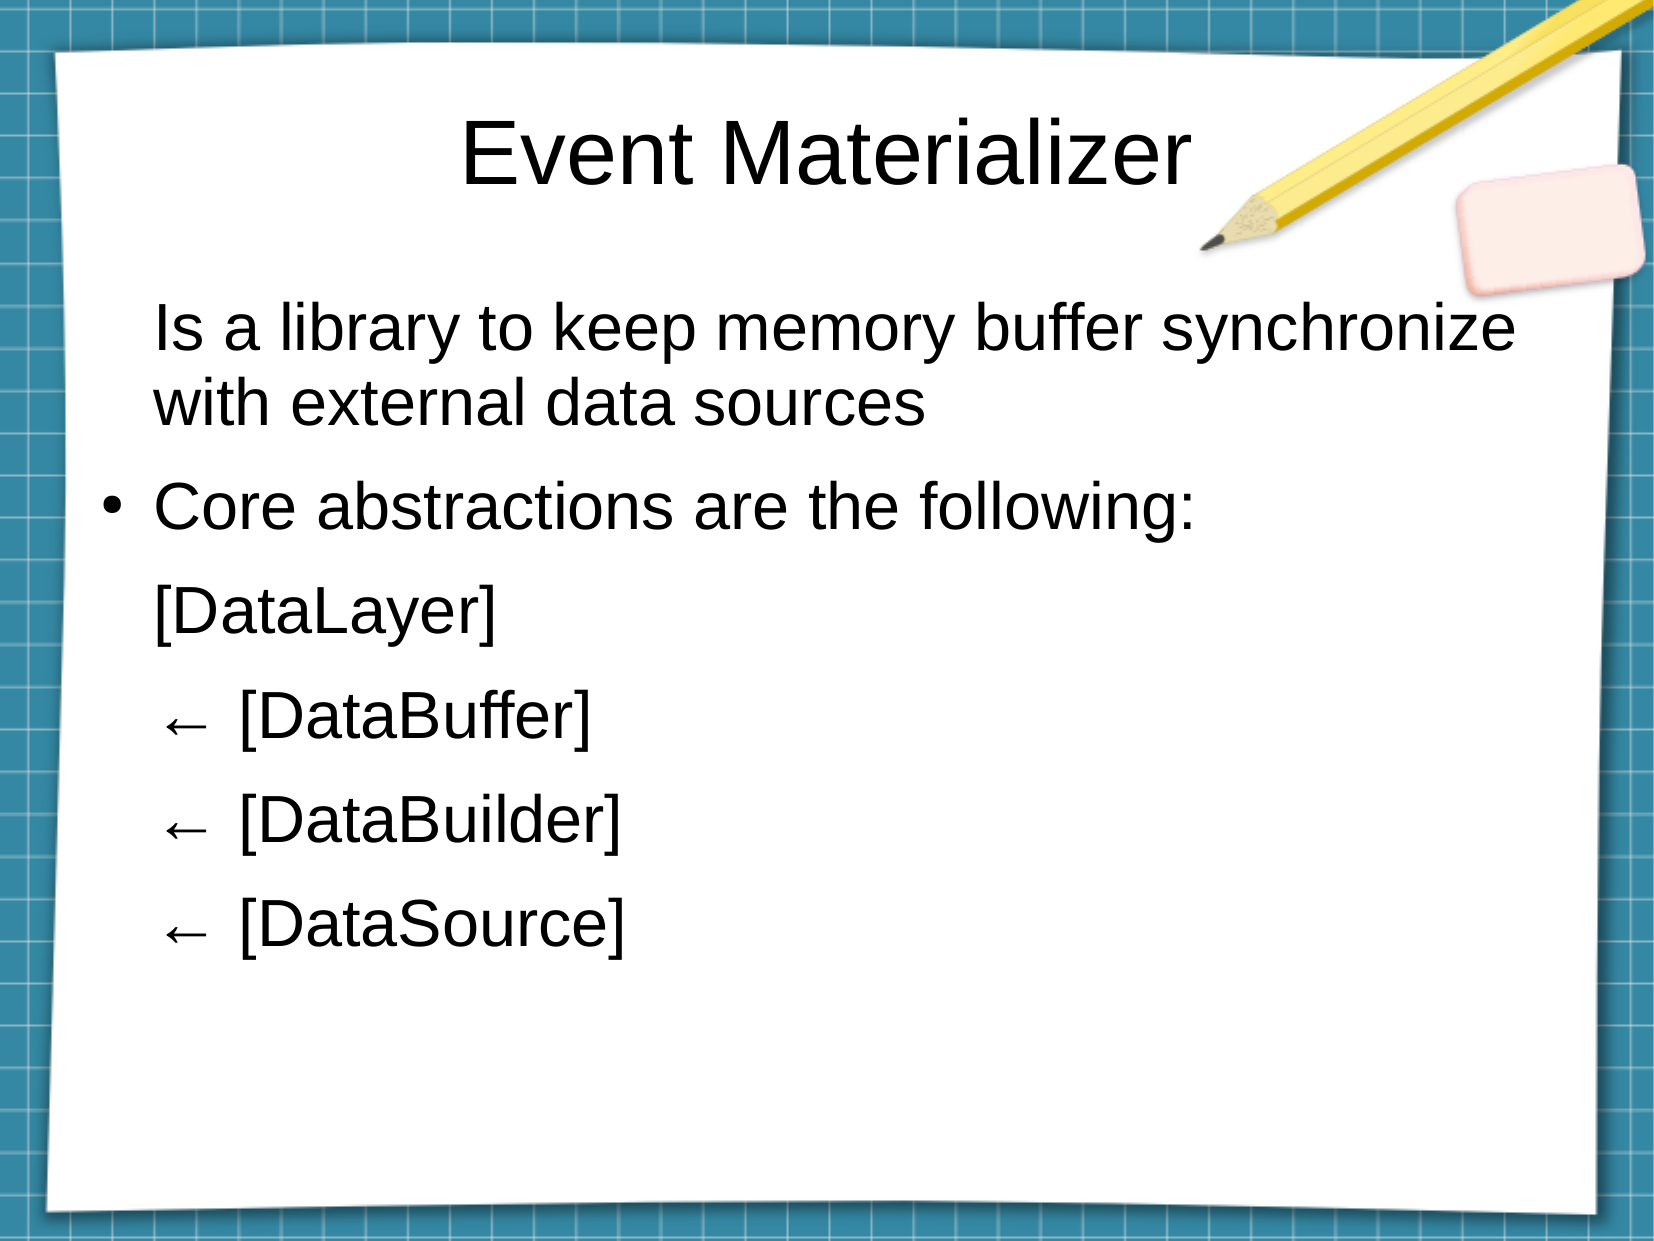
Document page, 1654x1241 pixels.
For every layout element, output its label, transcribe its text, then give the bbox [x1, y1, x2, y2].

picture [0, 0, 1654, 1241]
list Is a library to keep memory buffer synchronize with external data sources Core abstractions are the following: [DataLayer] ← [DataBuffer] ← [DataBuilder] ← [DataSource] [82, 290, 1571, 1010]
title Event Materializer [82, 49, 1571, 257]
